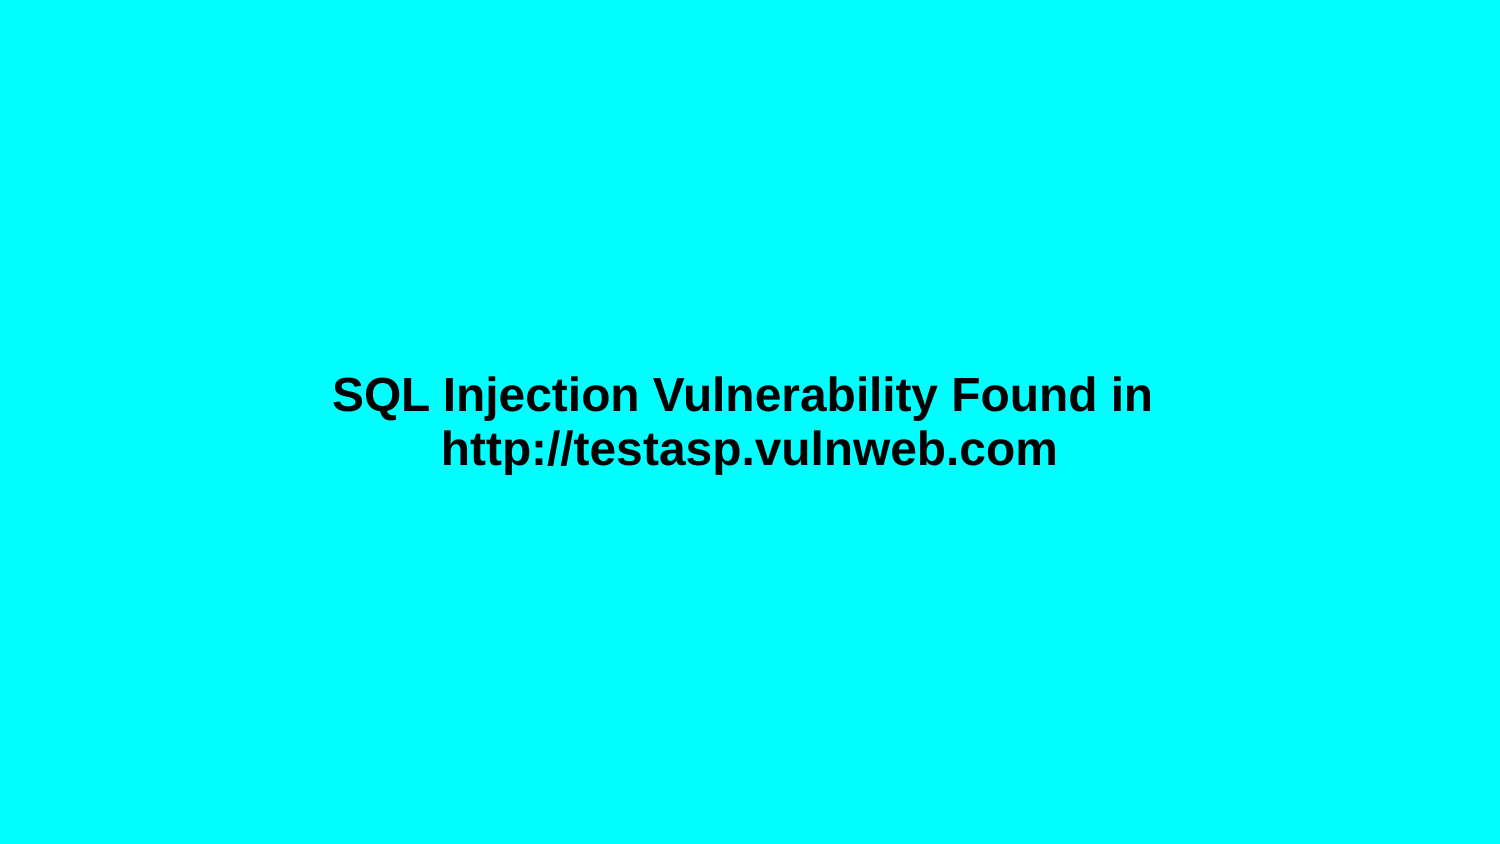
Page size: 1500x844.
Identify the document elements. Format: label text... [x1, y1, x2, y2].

title SQL Injection Vulnerability Found in http://testasp.vulnweb.com [51, 352, 1449, 491]
